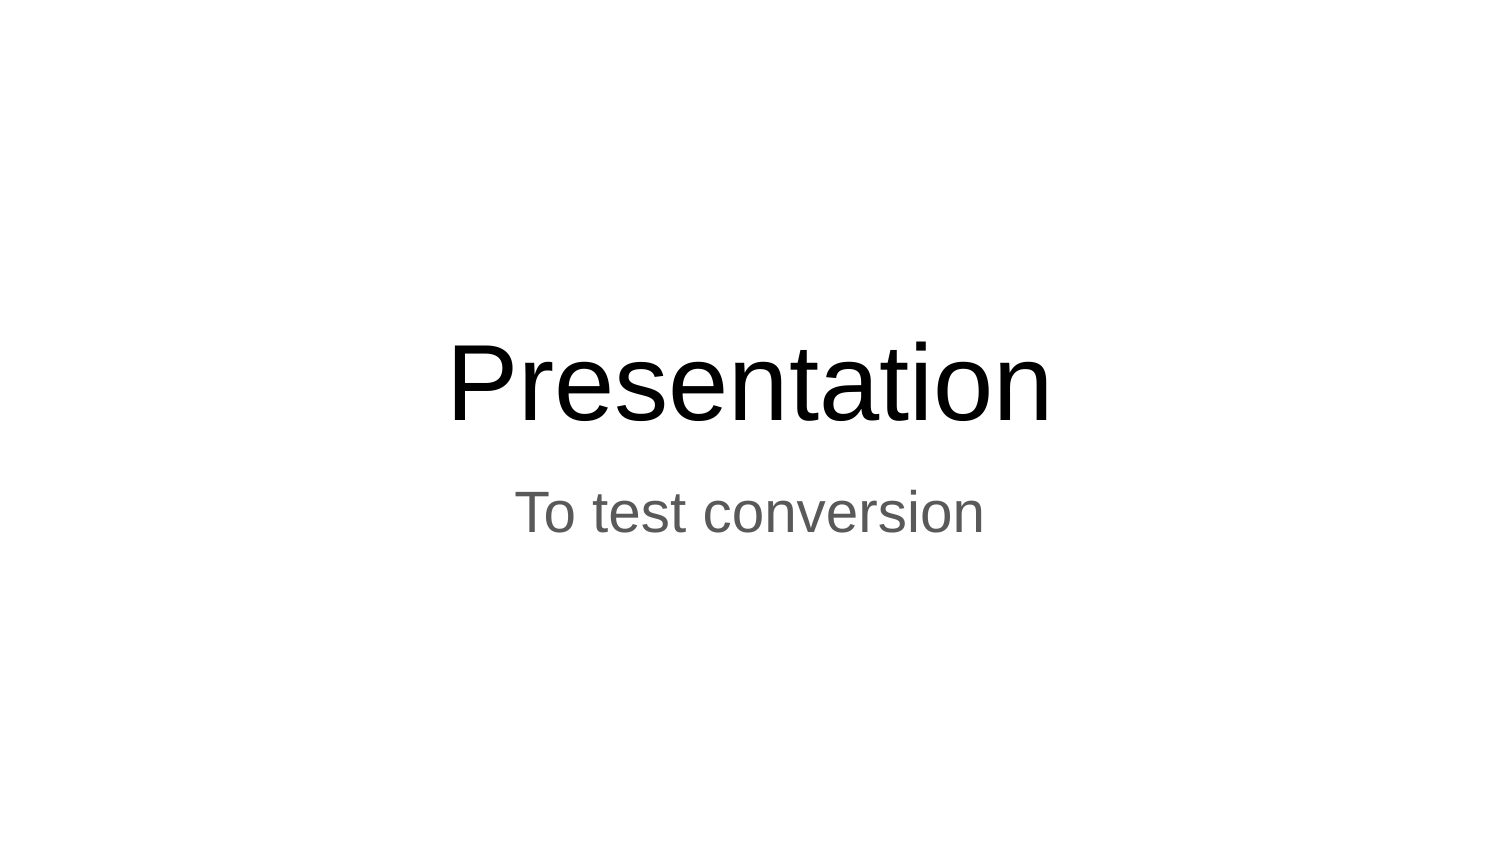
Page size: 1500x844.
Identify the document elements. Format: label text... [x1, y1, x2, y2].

subtitle To test conversion [51, 464, 1449, 595]
title Presentation [51, 122, 1449, 459]
